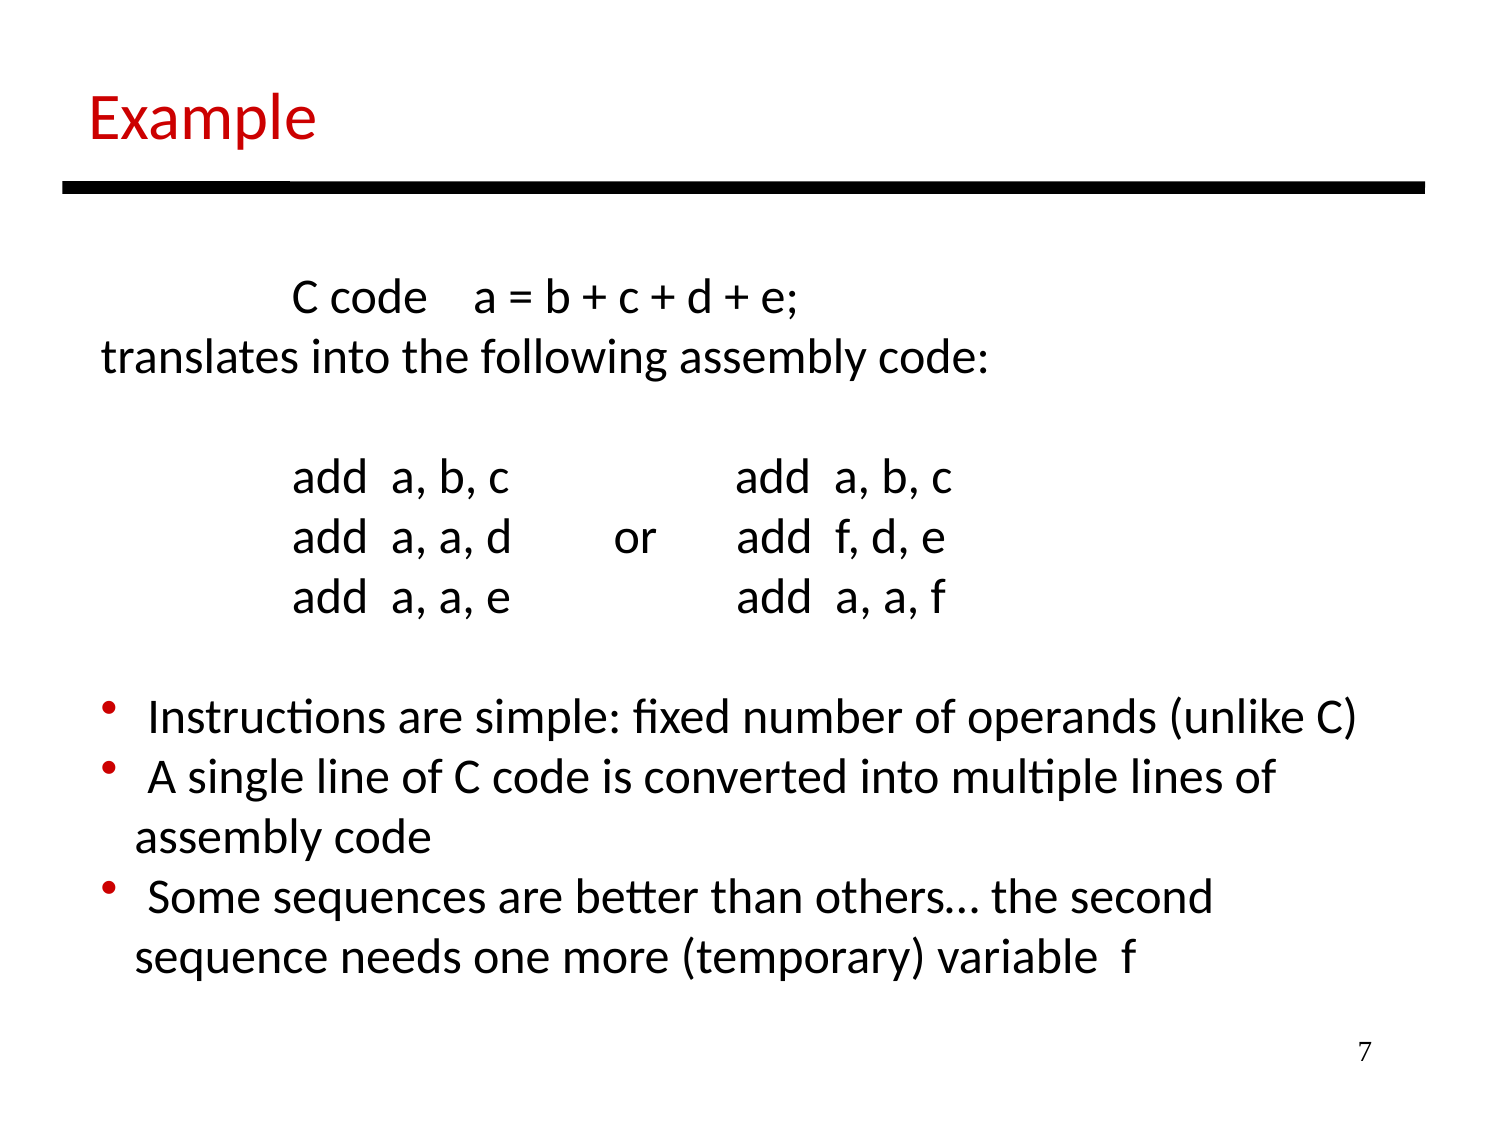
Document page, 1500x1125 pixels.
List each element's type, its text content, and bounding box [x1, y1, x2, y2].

slide_number <number> [1074, 1025, 1388, 1100]
text_box Example [73, 65, 333, 160]
text_box C code a = b + c + d + e; translates into the following assembly code: add a, b, c add a, b, c add a, a, d or add f, d, e add a, a, e add a, a, f Instructions are simple: fixed number of operands (unlike C) A single line of C code is converted into multiple lines of assembly code Some sequences are better than others… the second sequence needs one more (temporary) variable f [85, 256, 1374, 992]
